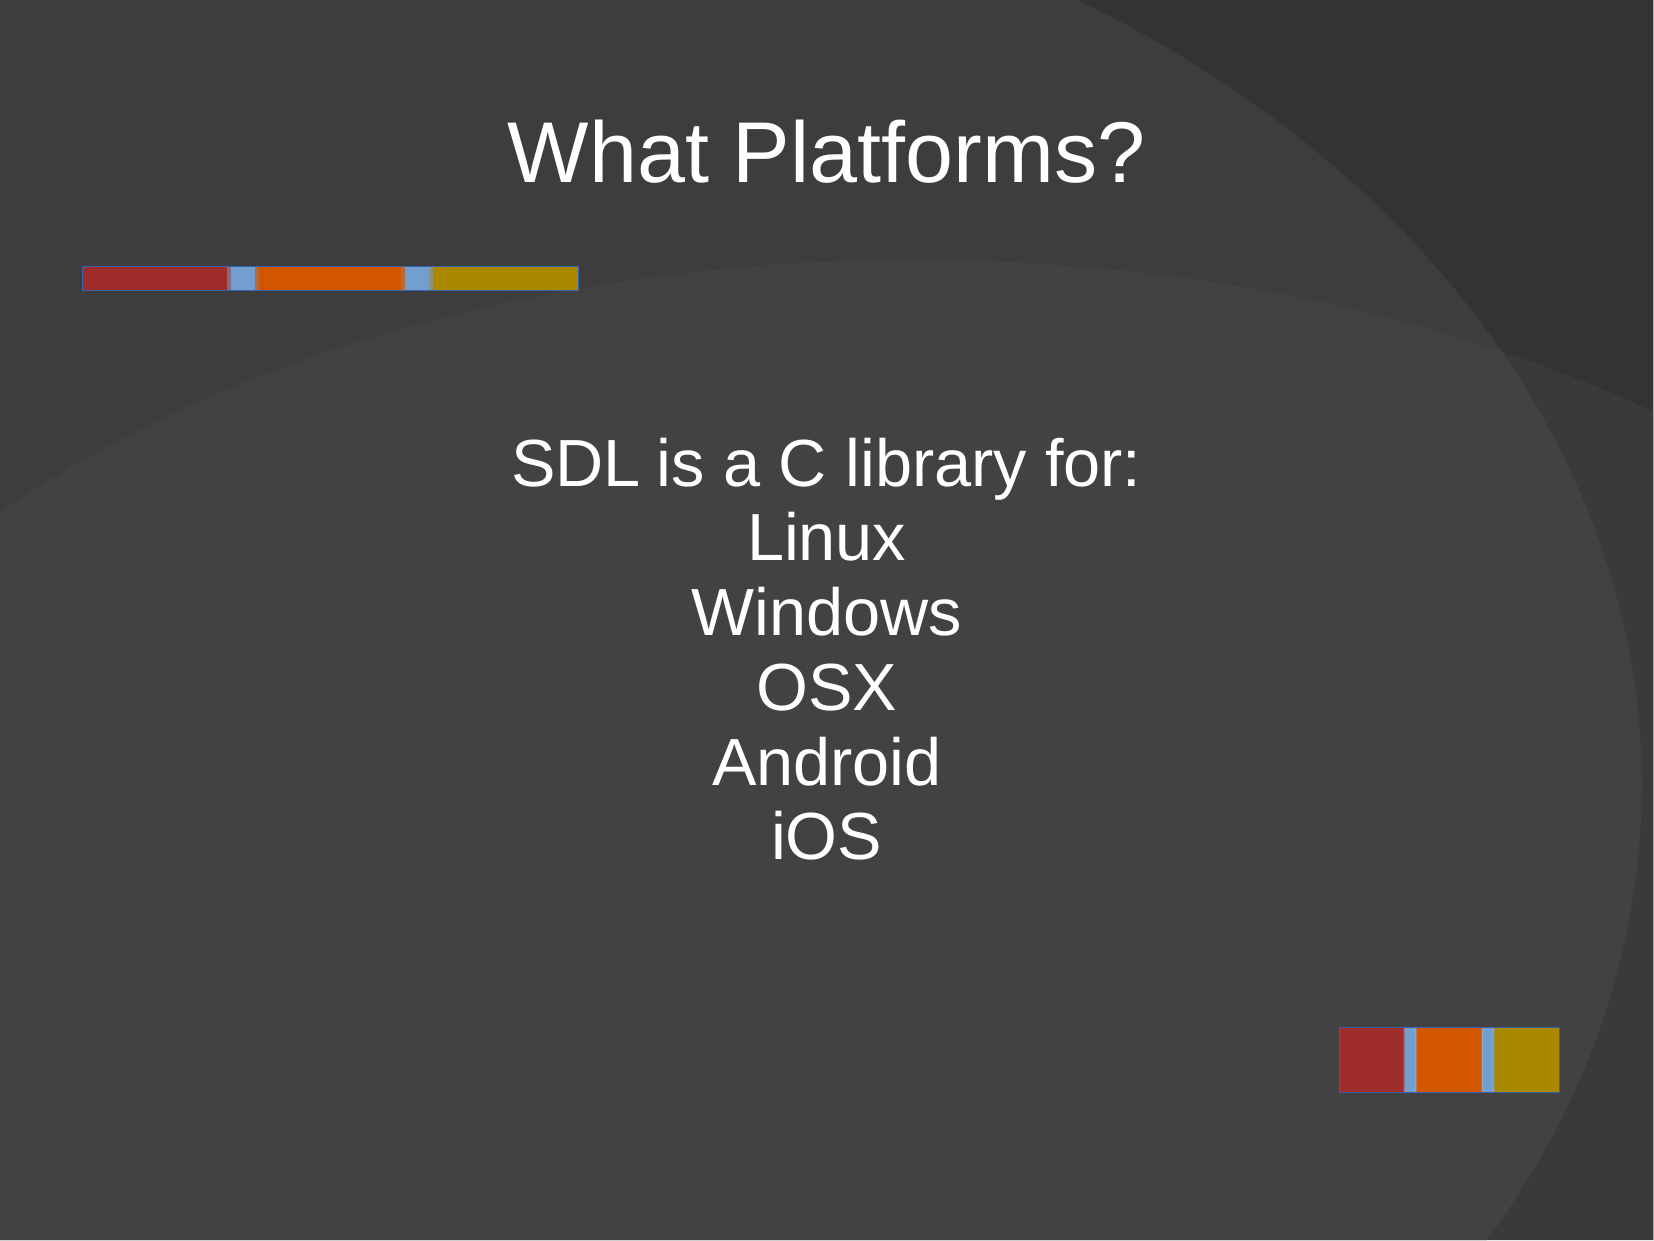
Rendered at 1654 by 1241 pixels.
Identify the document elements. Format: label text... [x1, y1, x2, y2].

subtitle SDL is a C library for: Linux Windows OSX Android iOS [82, 290, 1571, 1010]
picture [1340, 1028, 1559, 1092]
title What Platforms? [82, 49, 1571, 257]
picture [83, 267, 578, 290]
